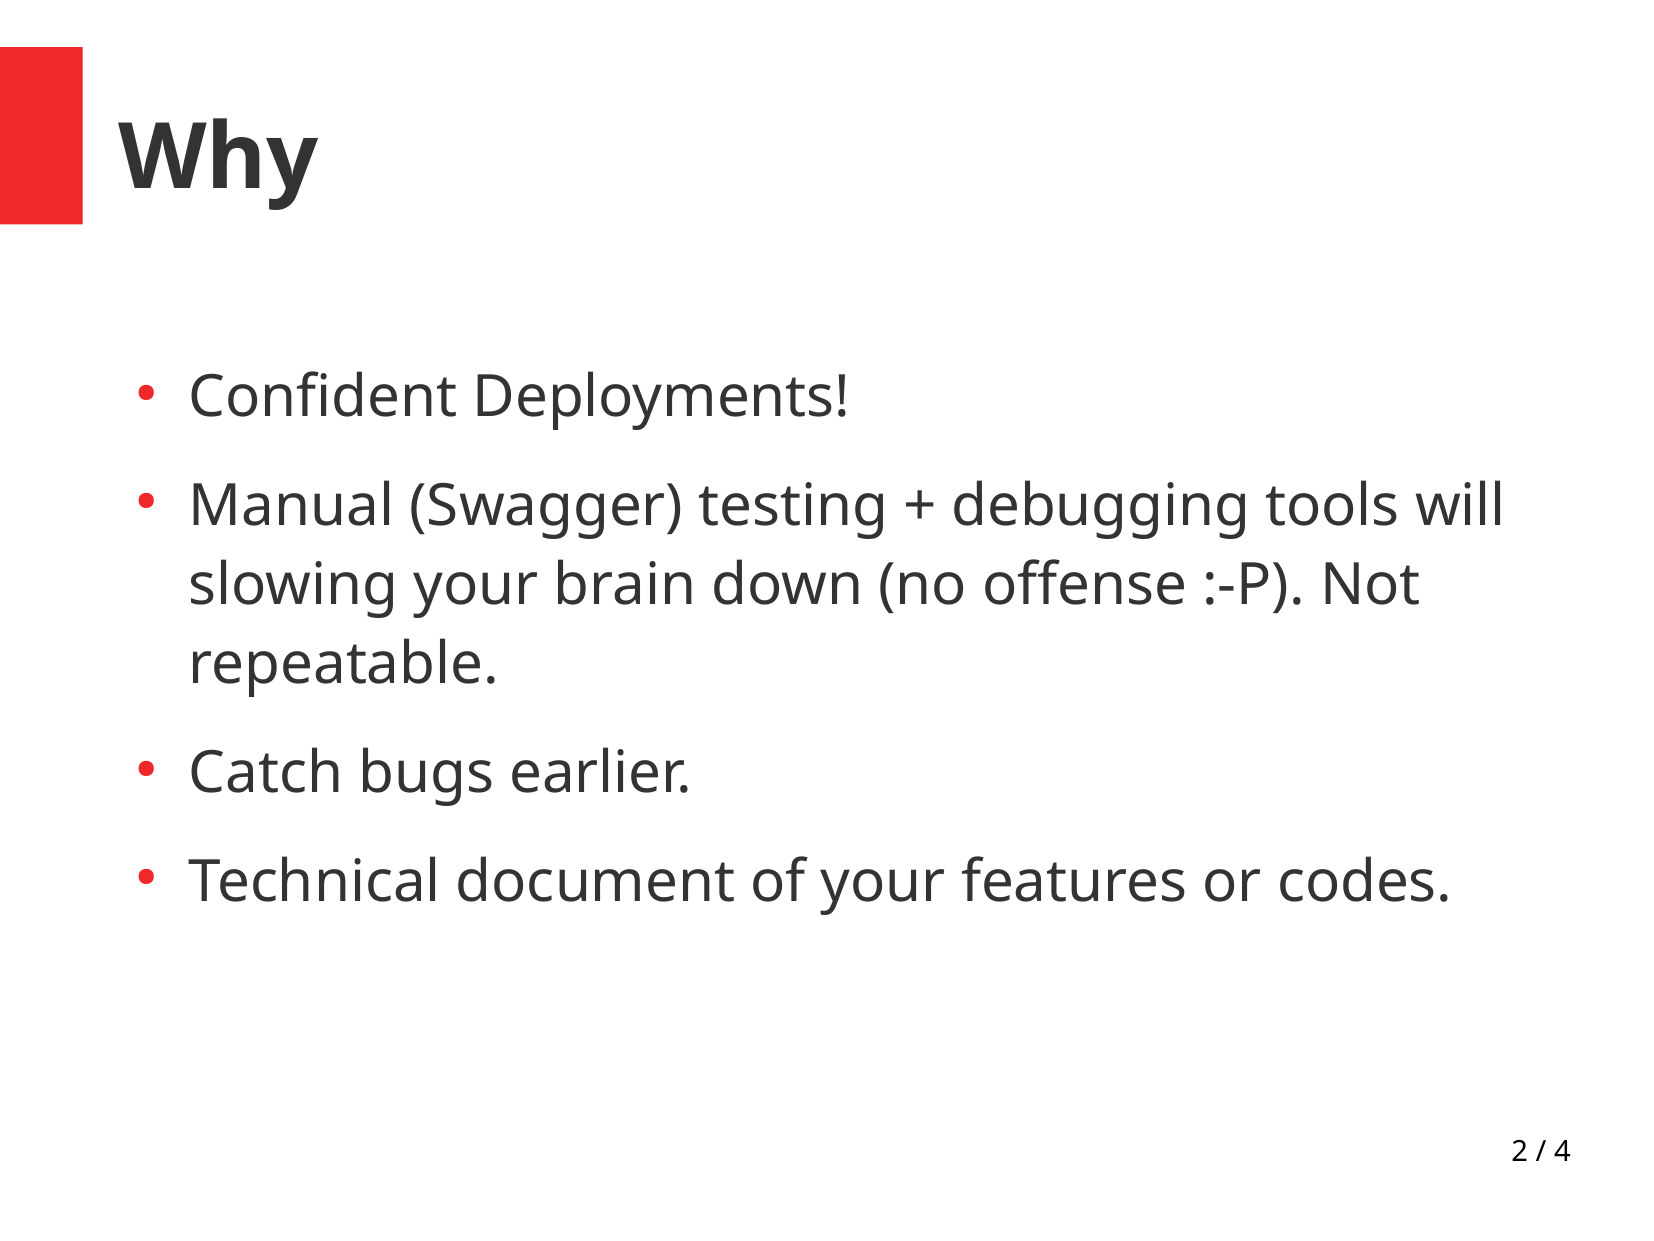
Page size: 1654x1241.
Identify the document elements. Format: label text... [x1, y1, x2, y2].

title Why [118, 49, 1571, 257]
list Confident Deployments! Manual (Swagger) testing + debugging tools will slowing your brain down (no offense :-P). Not repeatable. Catch bugs earlier. Technical document of your features or codes. [118, 354, 1536, 1074]
